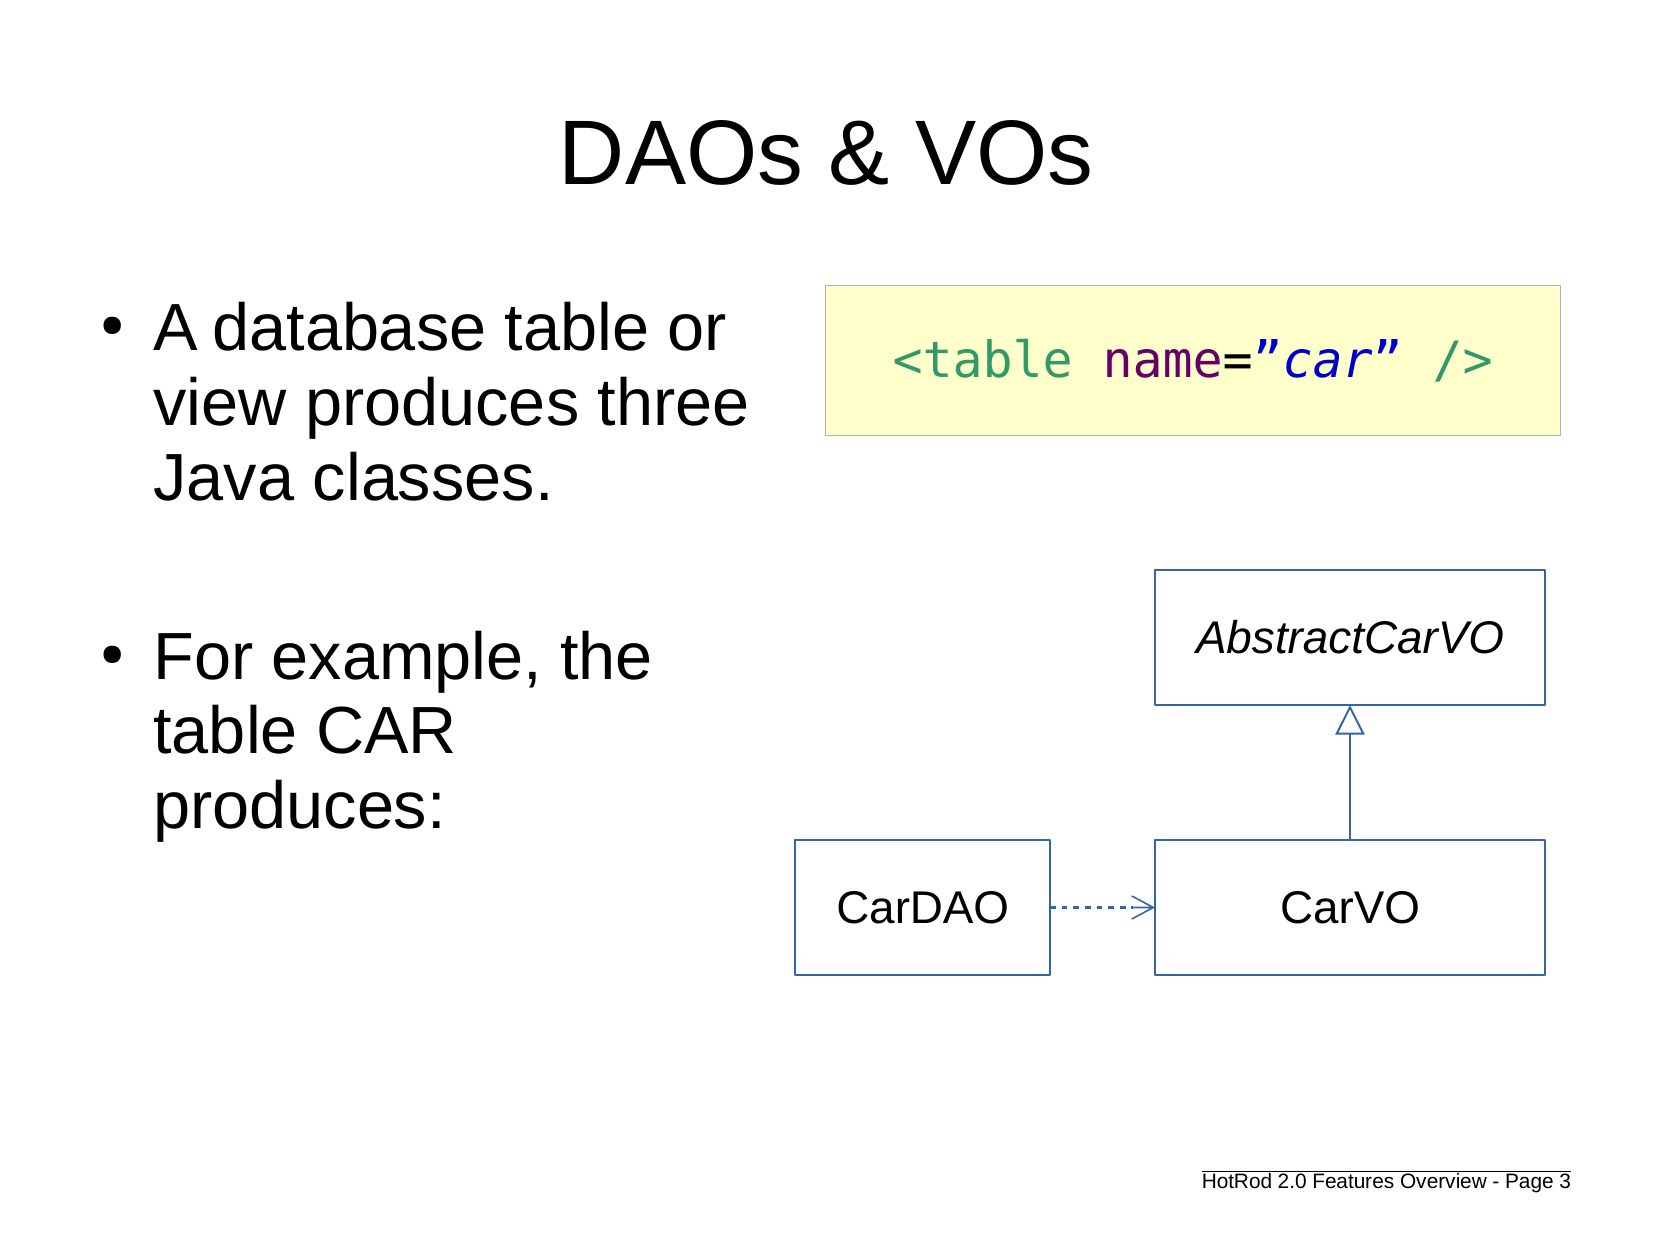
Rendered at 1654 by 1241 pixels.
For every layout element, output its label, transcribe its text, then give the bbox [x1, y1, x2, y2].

list A database table or view produces three Java classes. For example, the table CAR produces: [82, 290, 766, 1156]
text_box CarVO [1155, 840, 1546, 976]
title DAOs & VOs [82, 49, 1571, 257]
text_box <table name=”car” /> [825, 285, 1561, 436]
text_box AbstractCarVO [1155, 570, 1546, 706]
text_box CarDAO [795, 840, 1051, 976]
